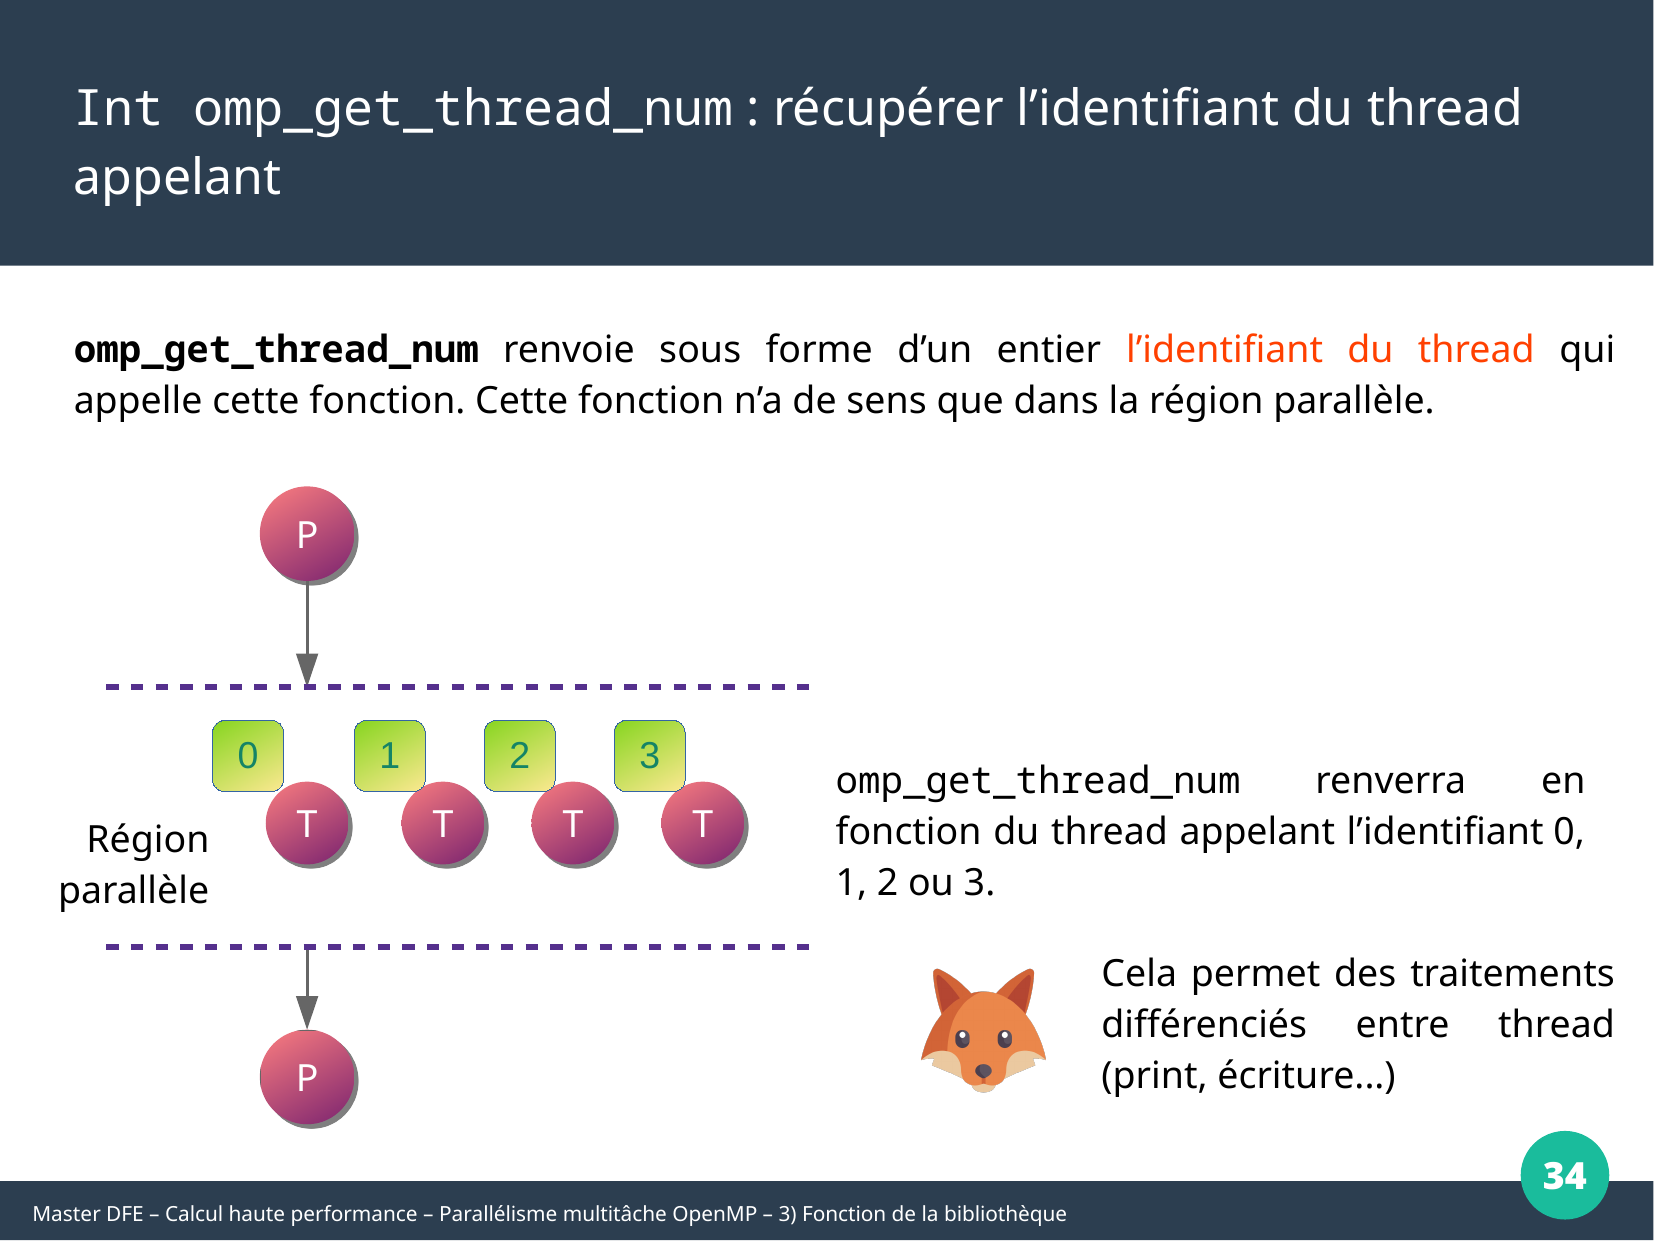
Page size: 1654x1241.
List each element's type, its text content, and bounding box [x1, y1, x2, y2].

text_box P [259, 1029, 355, 1125]
text_box Région parallèle [11, 804, 225, 922]
text_box Master DFE – Calcul haute performance – Parallélisme multitâche OpenMP – 3) Fonction de la bibliothèque [17, 1191, 1436, 1235]
text_box Int omp_get_thread_num : récupérer l’identifiant du thread appelant [59, 64, 1654, 283]
text_box T [531, 781, 615, 865]
text_box 2 [484, 720, 556, 792]
text_box P [259, 486, 355, 581]
text_box 0 [212, 720, 284, 792]
picture [921, 968, 1046, 1093]
text_box T [401, 781, 485, 865]
text_box T [661, 781, 745, 865]
text_box T [265, 781, 349, 865]
text_box 1 [354, 720, 426, 792]
text_box omp_get_thread_num renvoie sous forme d’un entier l’identifiant du thread qui appelle cette fonction. Cette fonction n’a de sens que dans la région parallèle. [59, 314, 1630, 533]
text_box 3 [614, 720, 686, 792]
text_box Cela permet des traitements différenciés entre thread (print, écriture...) [1086, 938, 1630, 1107]
text_box omp_get_thread_num renverra en fonction du thread appelant l’identifiant 0, 1, 2 ou 3. [820, 745, 1601, 863]
